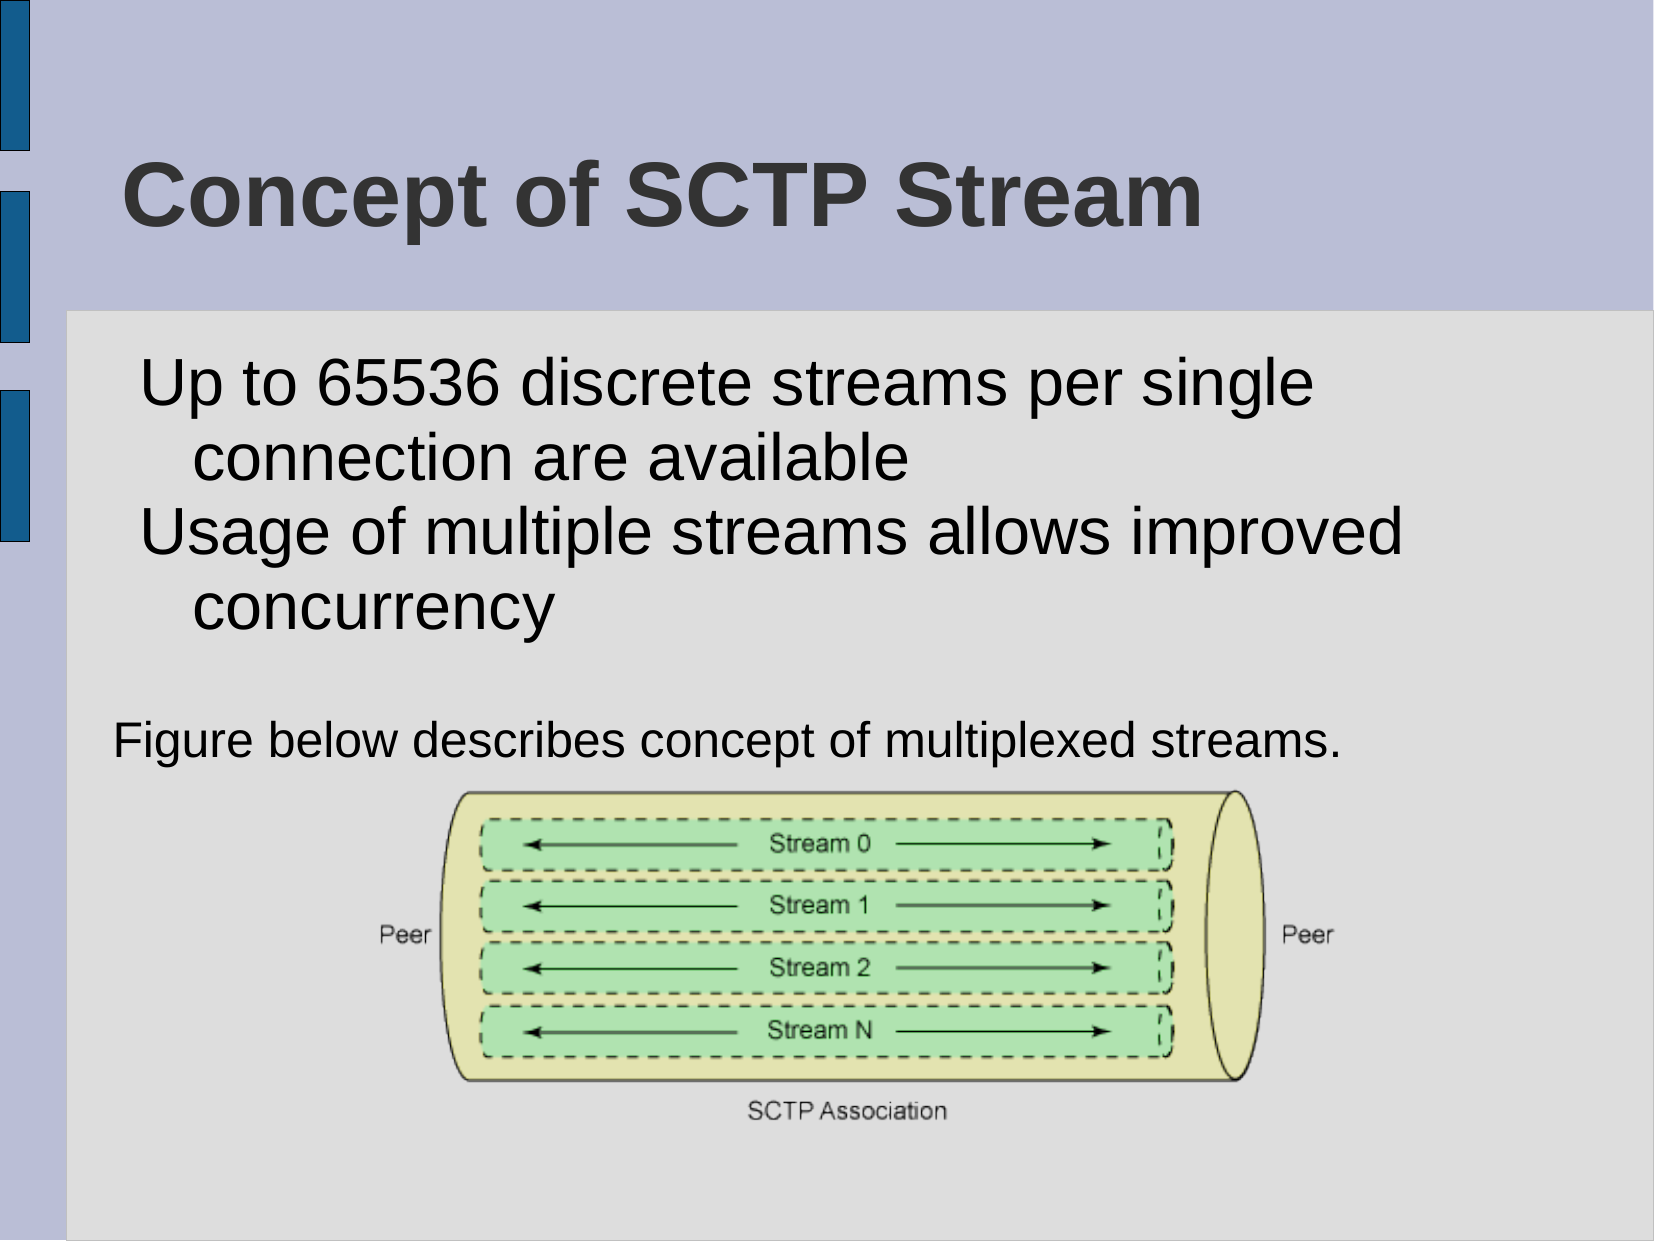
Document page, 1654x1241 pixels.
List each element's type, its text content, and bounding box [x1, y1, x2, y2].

list Up to 65536 discrete streams per single connection are available Usage of multiple streams allows improved concurrency [121, 344, 1534, 676]
picture [375, 787, 1340, 1130]
text_box Figure below describes concept of multiplexed streams. [112, 712, 1576, 769]
title Concept of SCTP Stream [121, 91, 1534, 299]
